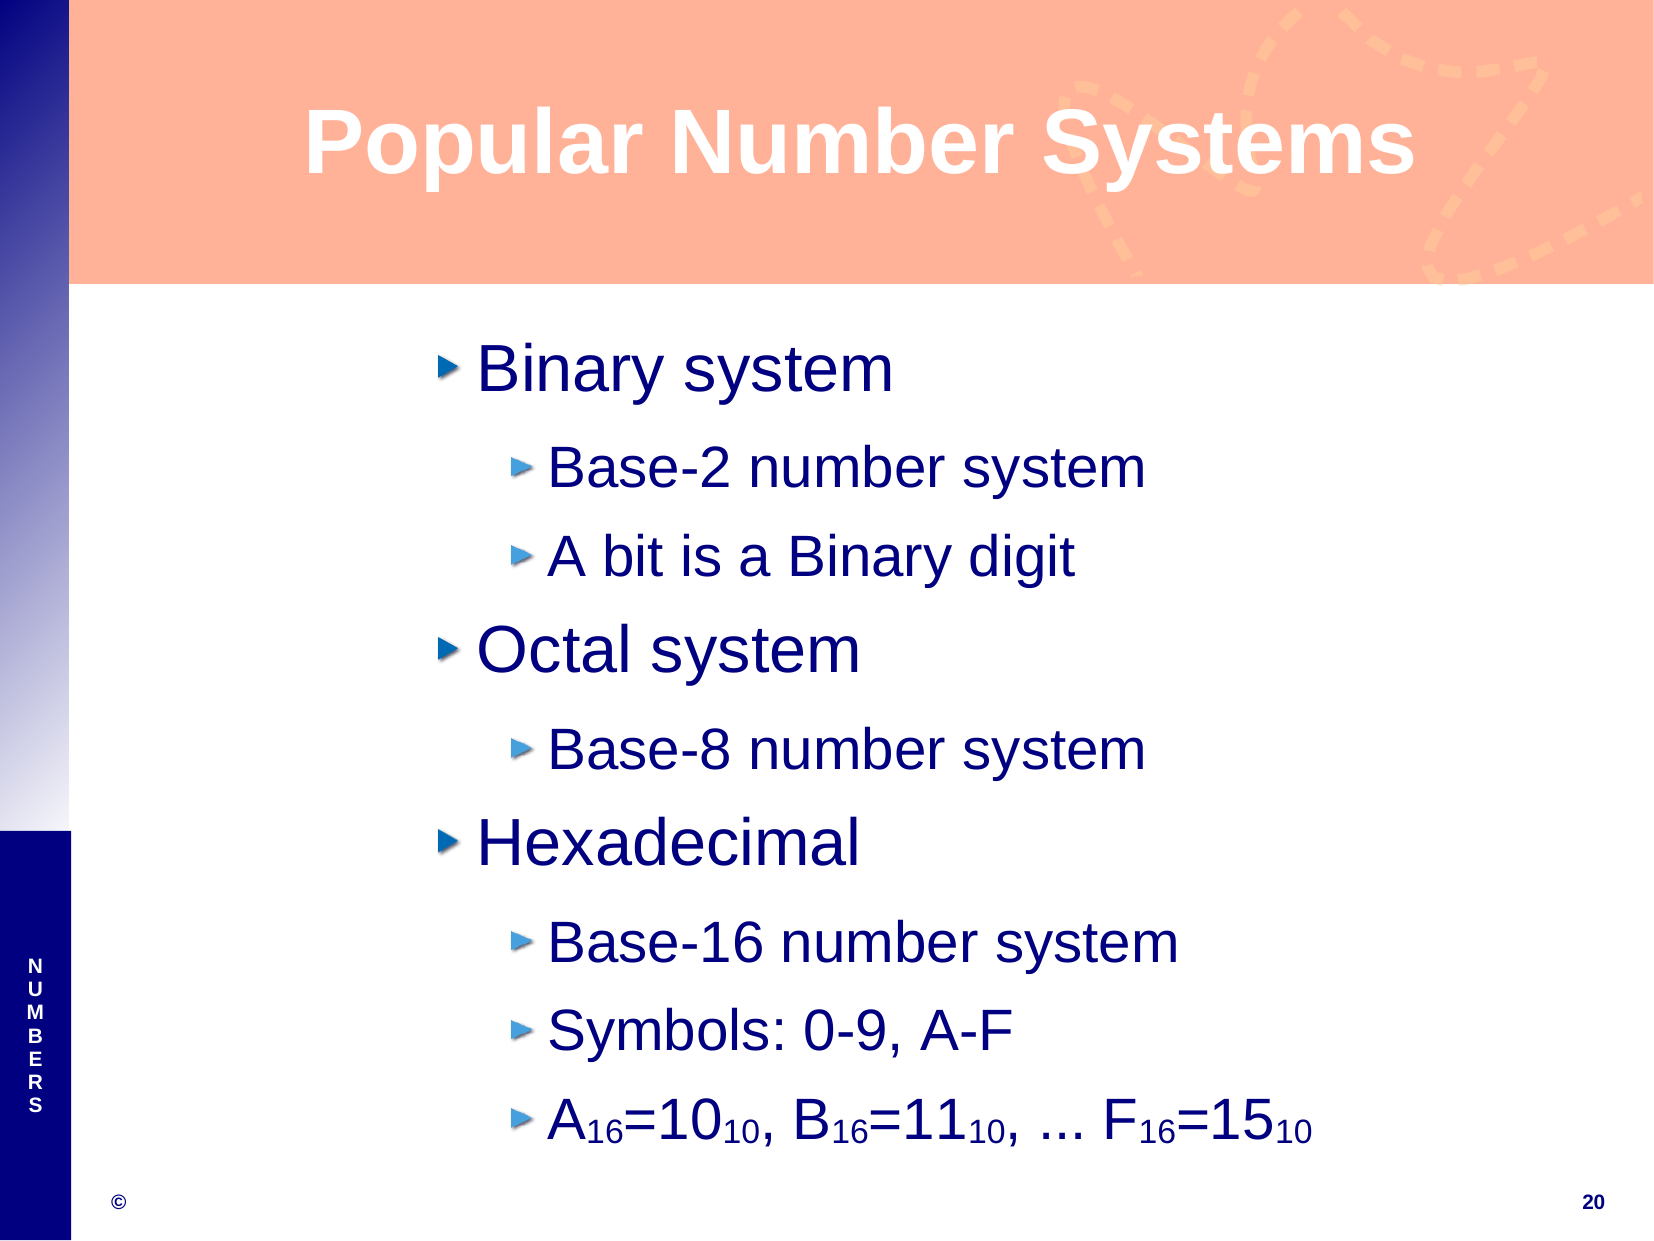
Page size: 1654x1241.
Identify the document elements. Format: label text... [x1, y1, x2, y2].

title Popular Number Systems [106, 37, 1617, 246]
text_box N U M B E R S [0, 830, 71, 1241]
list Binary system Base-2 number system A bit is a Binary digit Octal system Base-8 number system Hexadecimal Base-16 number system Symbols: 0-9, A-F A16=1010, B16=1110, ... F16=1510 [405, 330, 1370, 1171]
